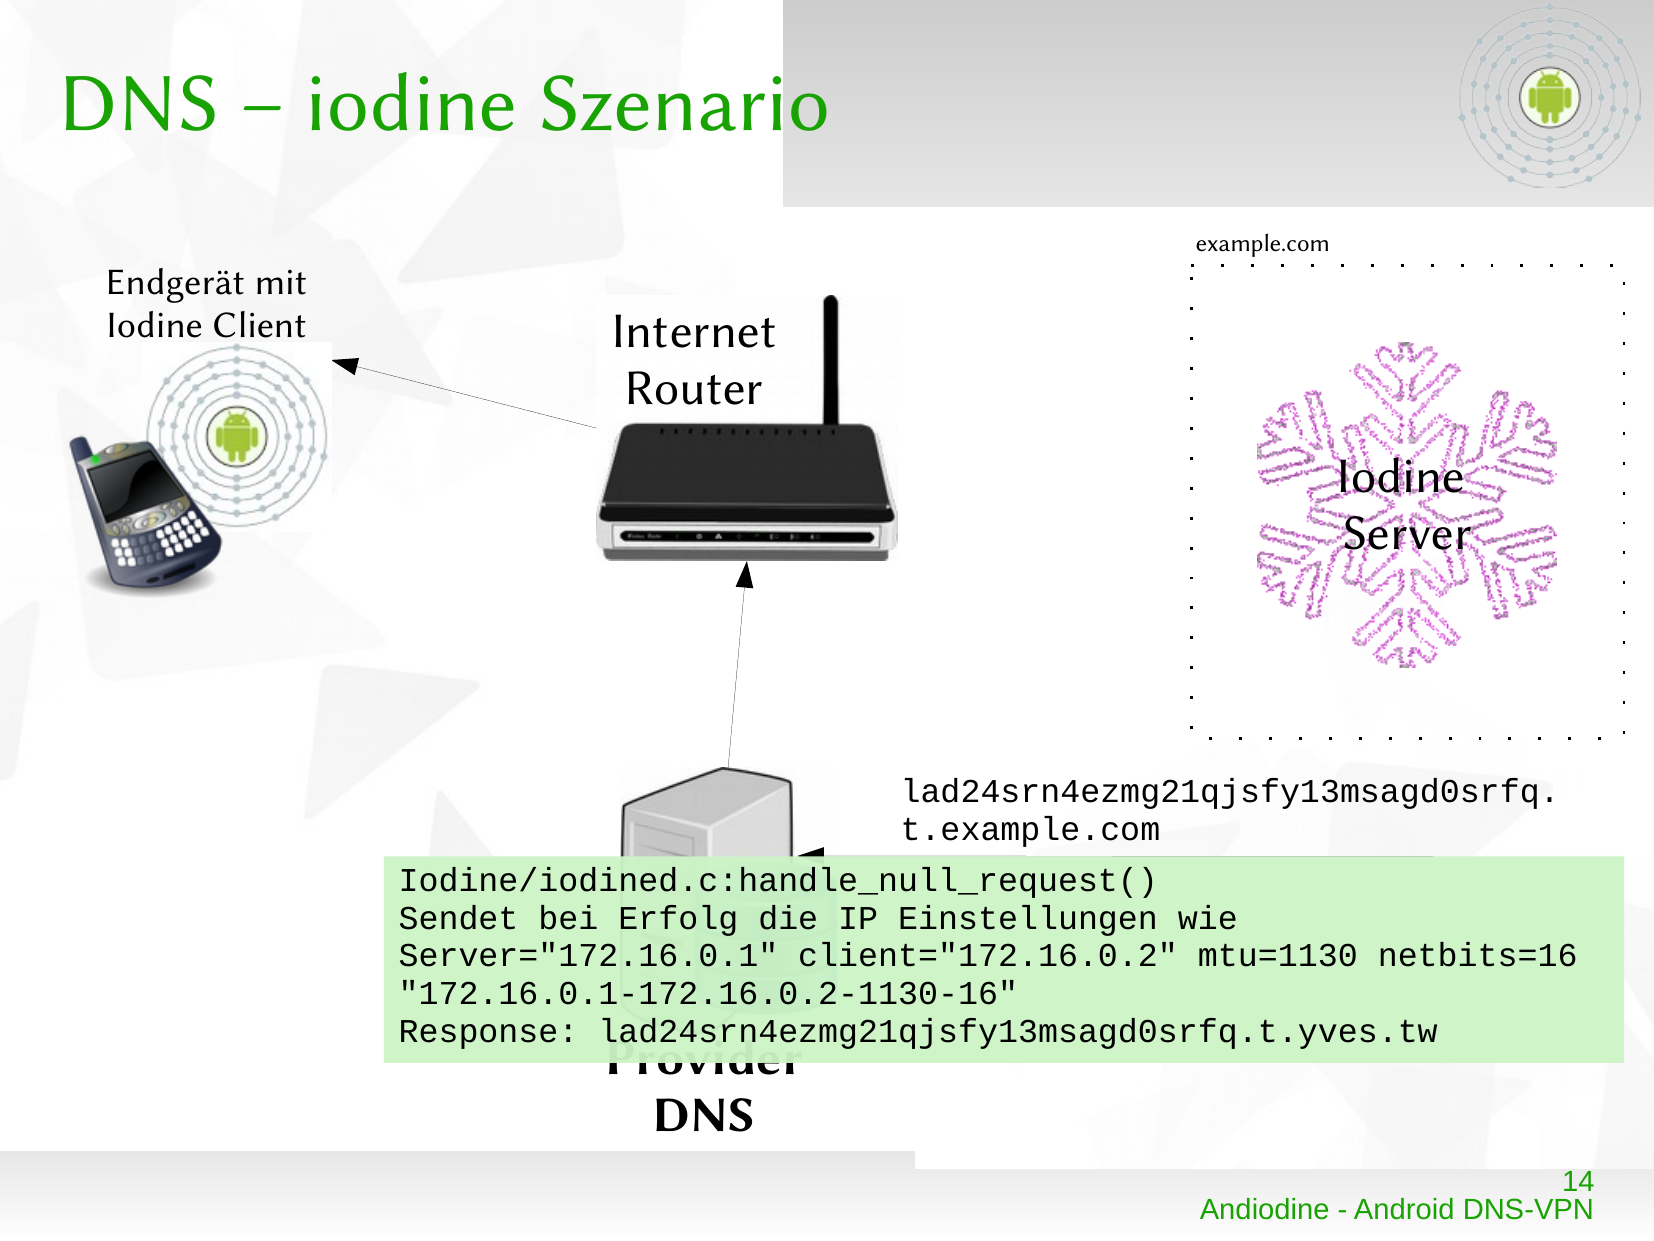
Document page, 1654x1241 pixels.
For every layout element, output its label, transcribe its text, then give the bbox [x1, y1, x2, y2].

text_box lad24srn4ezmg21qjsfy13msagd0srfq. t.example.com [885, 767, 1595, 896]
text_box Iodine/iodined.c:handle_null_request() Sendet bei Erfolg die IP Einstellungen wie Server="172.16.0.1" client="172.16.0.2" mtu=1130 netbits=16 "172.16.0.1-172.16.0.2-1130-16" Response: lad24srn4ezmg21qjsfy13msagd0srfq.t.yves.tw [383, 856, 1625, 1063]
text_box example.com [1181, 222, 1565, 266]
text_box Provider DNS [590, 1063, 818, 1152]
picture [0, 0, 898, 931]
title DNS – iodine Szenario [59, 29, 1595, 178]
picture [1458, 3, 1641, 188]
picture [915, 342, 1654, 1169]
text_box Endgerät mit Iodine Client [0, 253, 414, 355]
